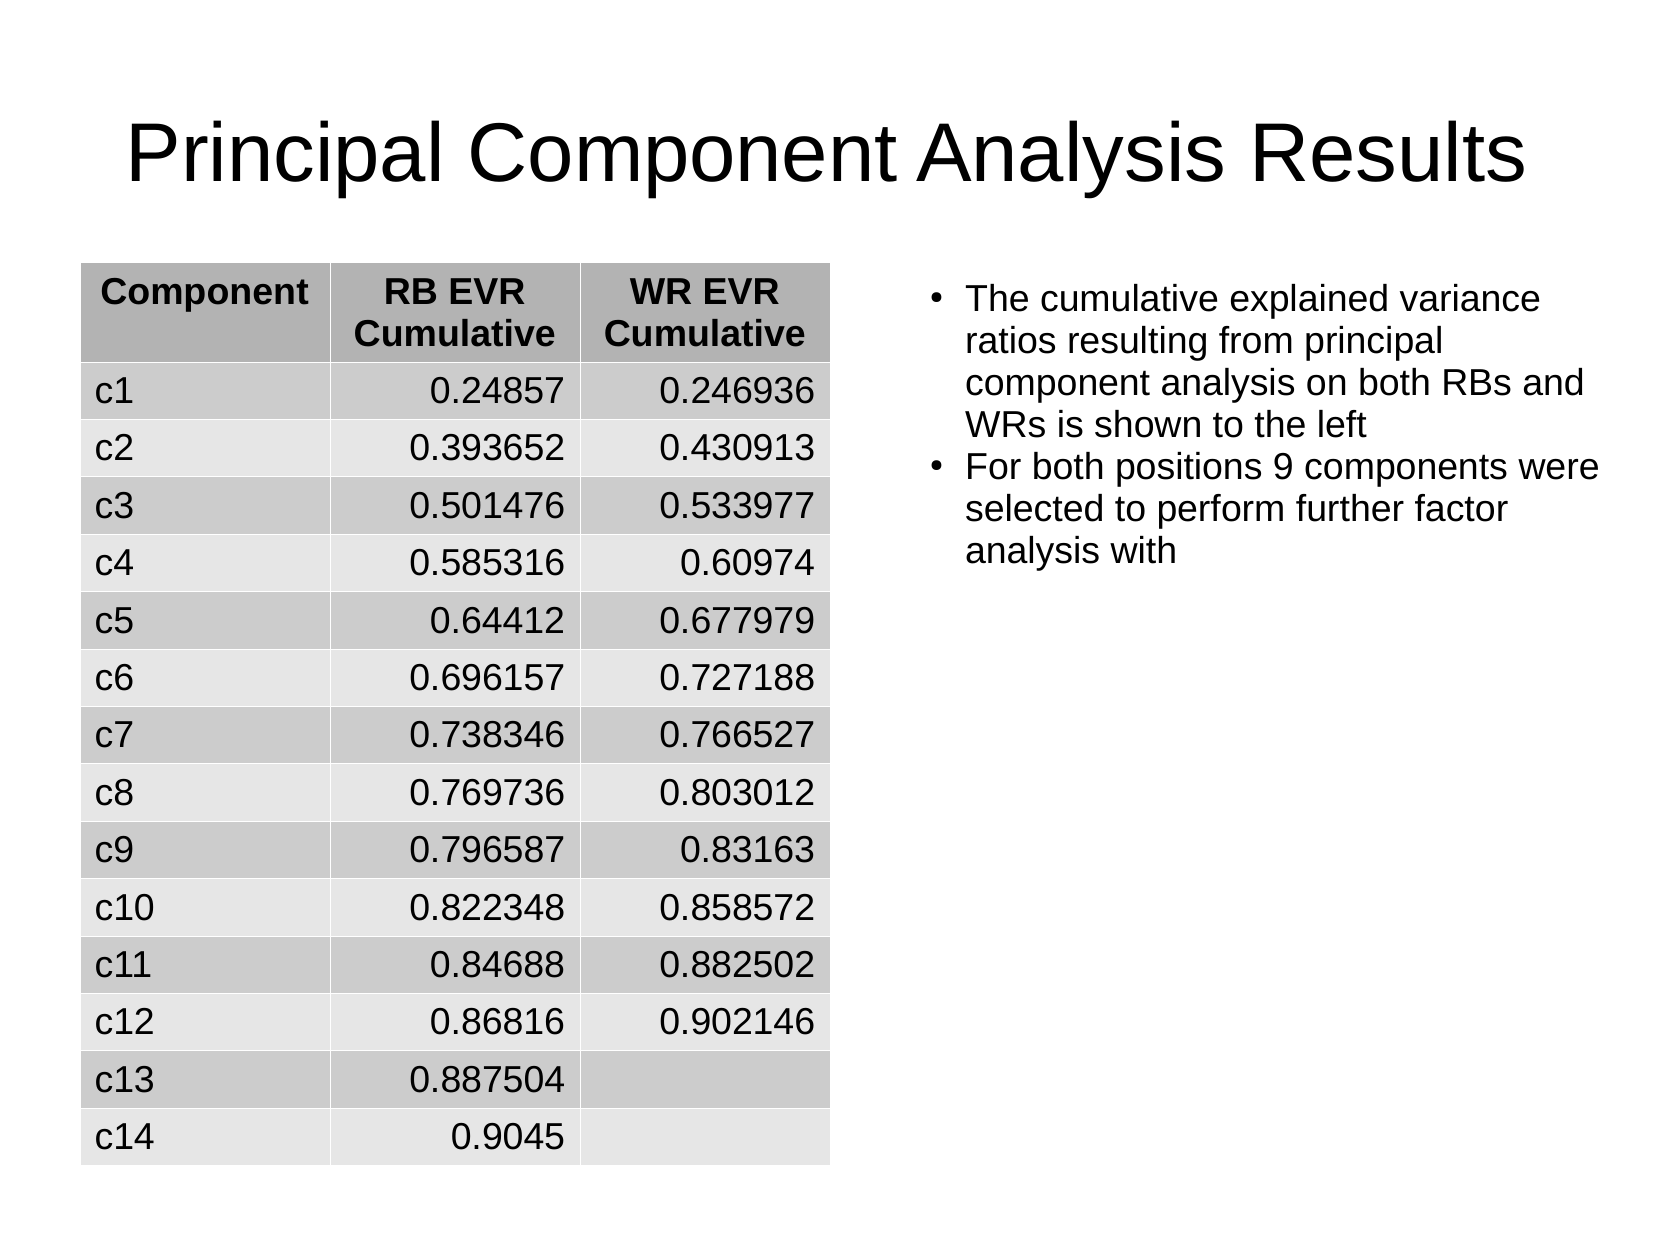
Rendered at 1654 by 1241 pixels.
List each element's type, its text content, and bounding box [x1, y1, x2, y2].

table_cell 0.24857 [331, 363, 580, 419]
table_cell 0.533977 [581, 477, 830, 534]
table_cell c14 [81, 1109, 330, 1165]
table_cell [581, 1109, 830, 1165]
table_cell c3 [81, 477, 330, 534]
table_cell 0.430913 [581, 420, 830, 476]
table_cell 0.887504 [331, 1051, 580, 1108]
table_cell c13 [81, 1051, 330, 1108]
table_cell c9 [81, 822, 330, 878]
table_cell c2 [81, 420, 330, 476]
table_cell 0.858572 [581, 879, 830, 936]
table_cell 0.727188 [581, 650, 830, 706]
table_cell c7 [81, 707, 330, 763]
table_cell 0.882502 [581, 937, 830, 993]
table_cell 0.803012 [581, 764, 830, 821]
table_cell c10 [81, 879, 330, 936]
table_cell 0.902146 [581, 994, 830, 1050]
table_cell 0.86816 [331, 994, 580, 1050]
table_cell 0.246936 [581, 363, 830, 419]
title Principal Component Analysis Results [82, 49, 1571, 257]
table_cell c5 [81, 592, 330, 649]
table_cell 0.796587 [331, 822, 580, 878]
table_cell 0.9045 [331, 1109, 580, 1165]
table_cell 0.64412 [331, 592, 580, 649]
table_cell c1 [81, 363, 330, 419]
table_cell c8 [81, 764, 330, 821]
table_cell c4 [81, 535, 330, 591]
table_cell 0.738346 [331, 707, 580, 763]
table_cell 0.585316 [331, 535, 580, 591]
table_header Component [81, 263, 330, 362]
table_cell c12 [81, 994, 330, 1050]
table_header WR EVR Cumulative [581, 263, 830, 362]
table_cell c11 [81, 937, 330, 993]
table_cell c6 [81, 650, 330, 706]
table_cell 0.769736 [331, 764, 580, 821]
table_cell 0.766527 [581, 707, 830, 763]
table_cell 0.83163 [581, 822, 830, 878]
table_cell 0.501476 [331, 477, 580, 534]
table_cell 0.60974 [581, 535, 830, 591]
table_cell 0.822348 [331, 879, 580, 936]
table_cell 0.84688 [331, 937, 580, 993]
table_cell 0.677979 [581, 592, 830, 649]
table_cell 0.393652 [331, 420, 580, 476]
table_header RB EVR Cumulative [331, 263, 580, 362]
text_box The cumulative explained variance ratios resulting from principal component analysis on both RBs and WRs is shown to the left For both positions 9 components were selected to perform further factor analysis with [915, 270, 1621, 579]
table_cell [581, 1051, 830, 1108]
table_cell 0.696157 [331, 650, 580, 706]
